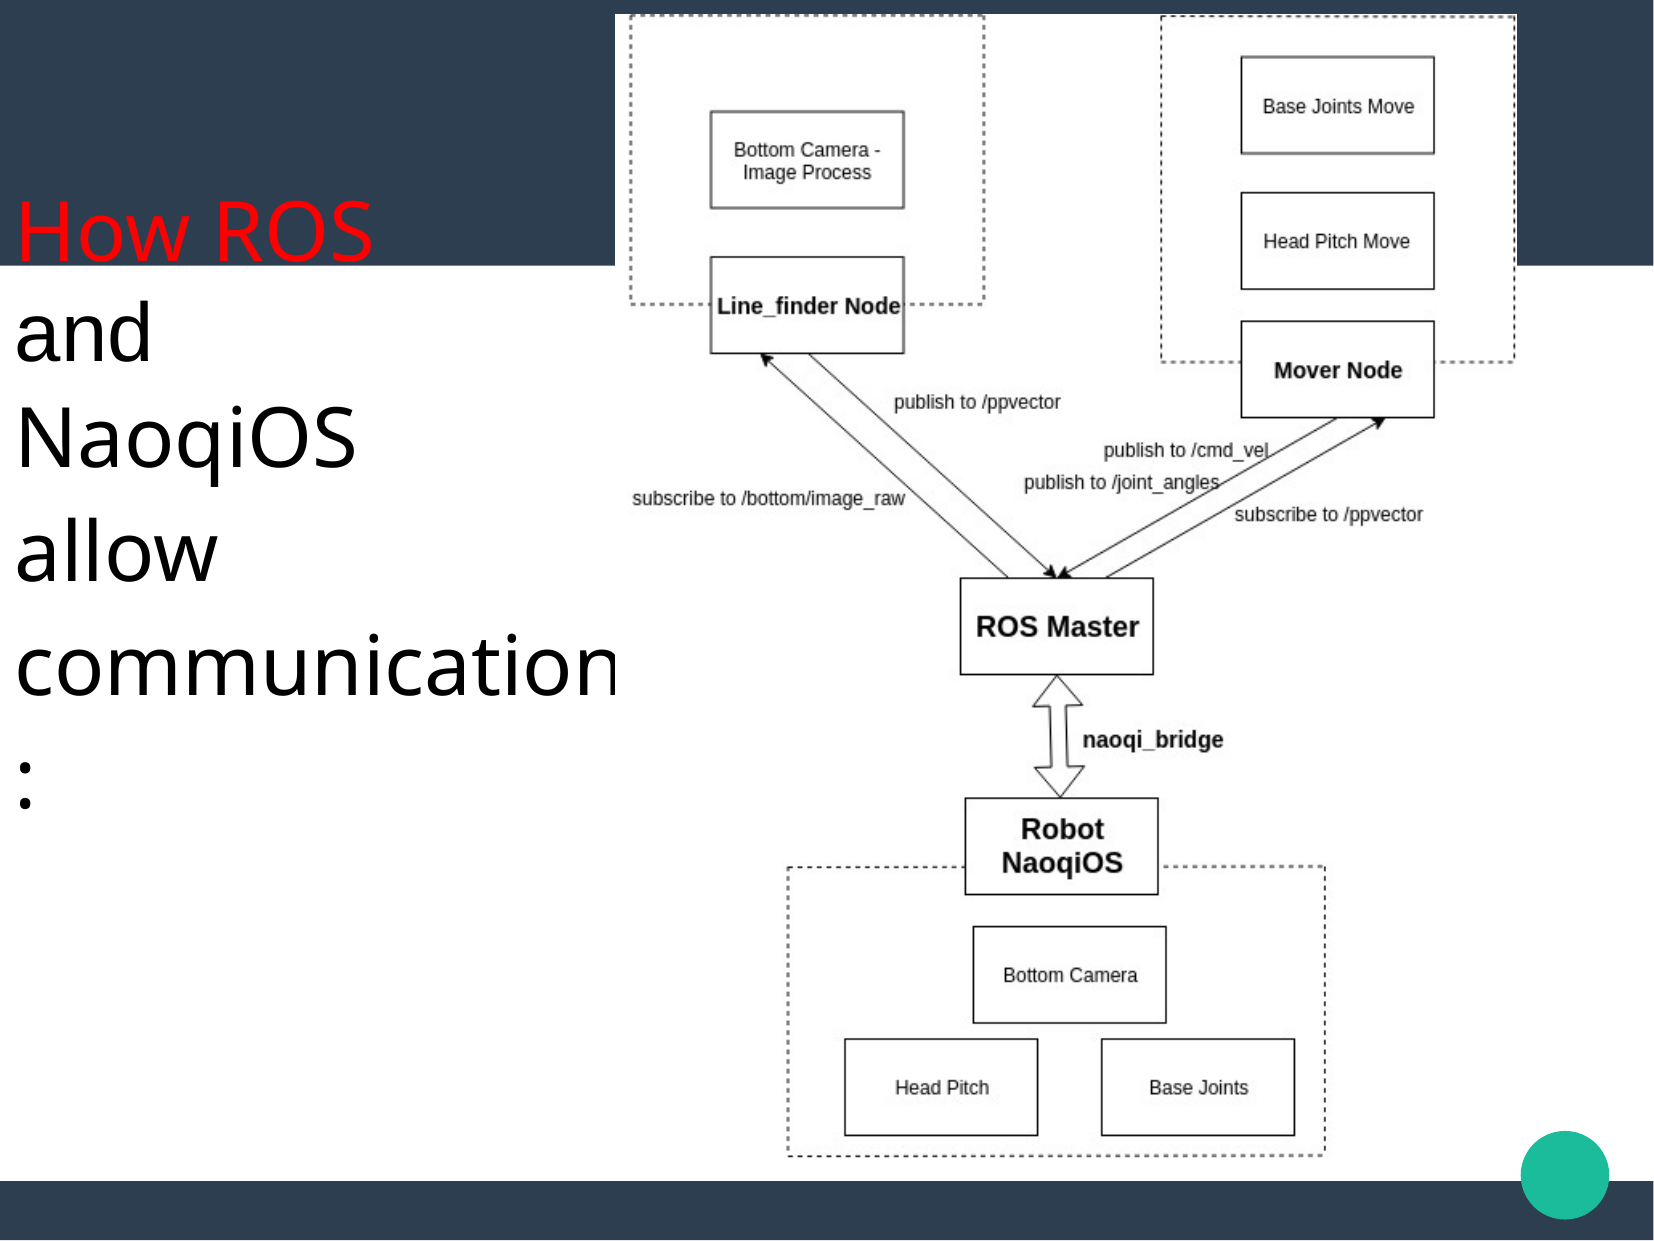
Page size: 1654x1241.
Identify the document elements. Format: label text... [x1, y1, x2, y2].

picture [615, 14, 1517, 1160]
text_box How ROS and NaoqiOS allow communication : [0, 165, 615, 743]
